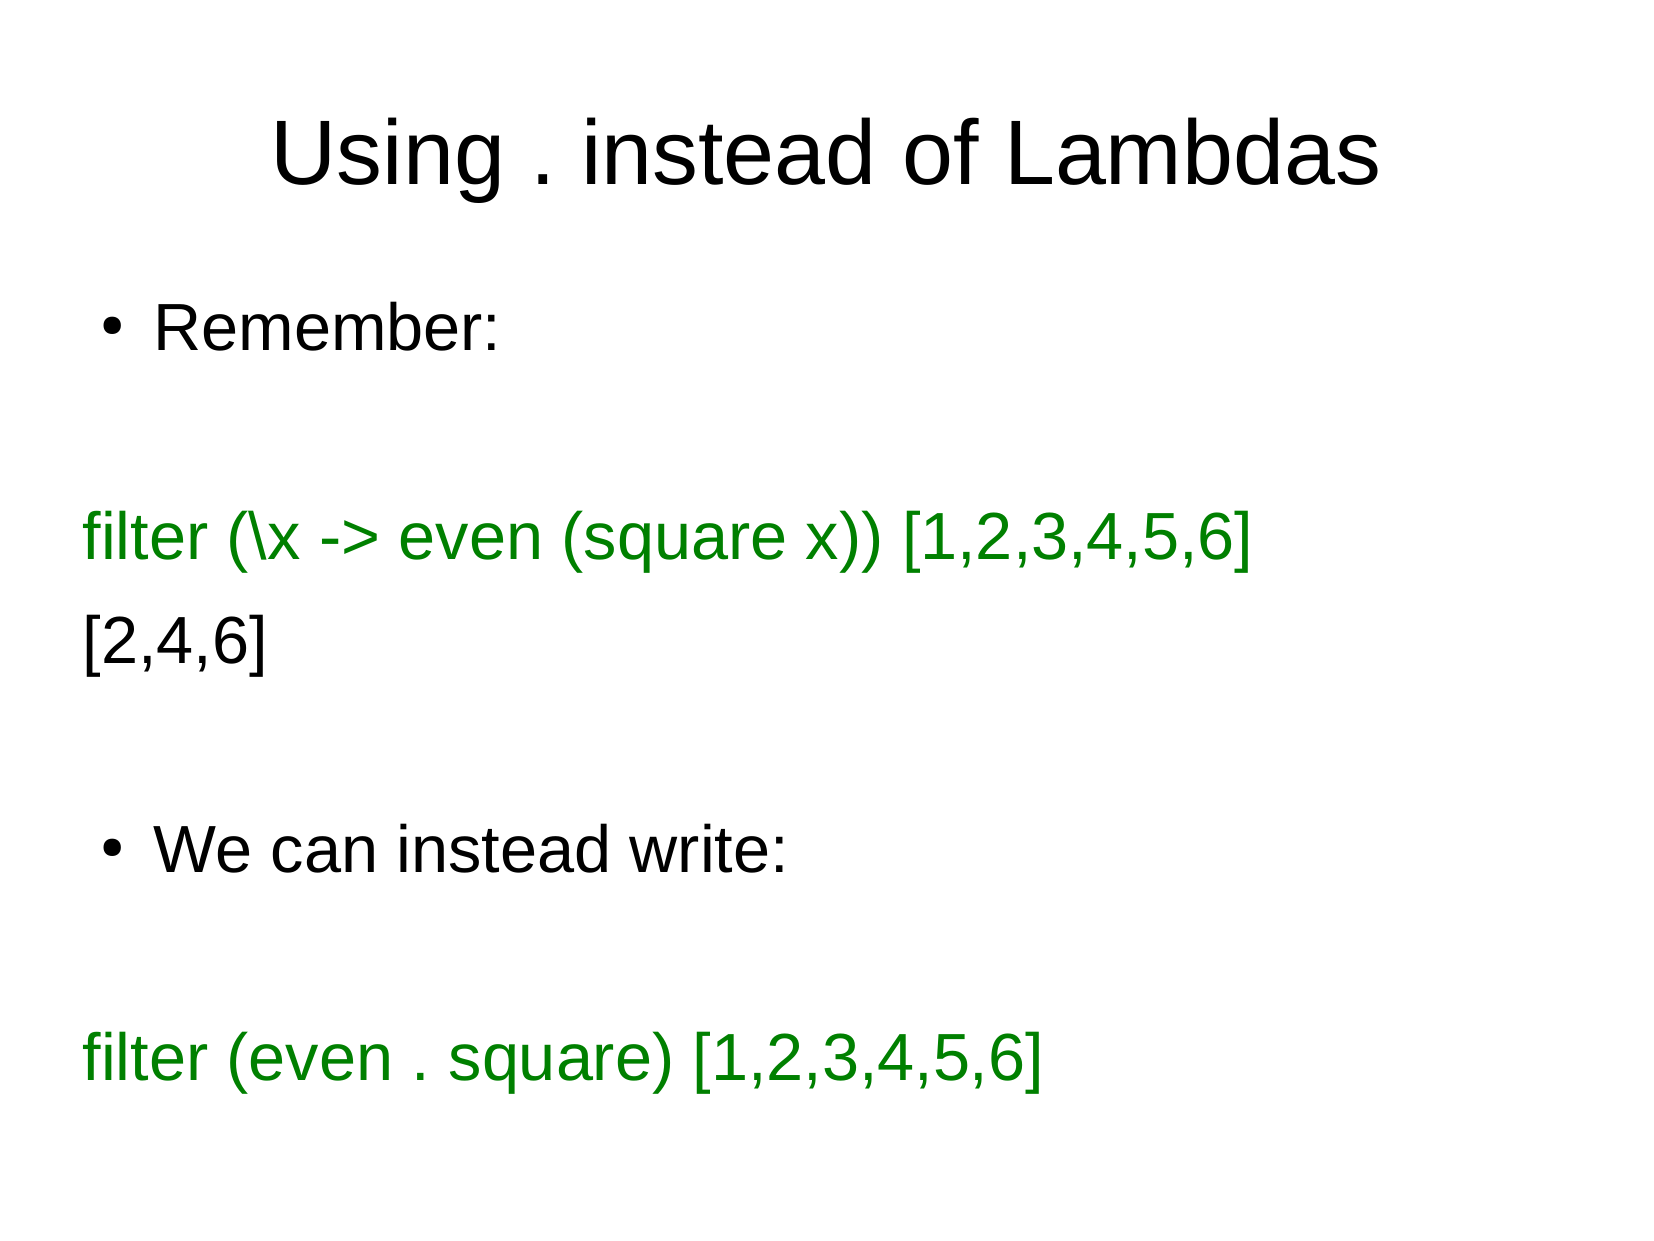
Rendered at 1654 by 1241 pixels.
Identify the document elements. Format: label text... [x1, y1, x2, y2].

title Using . instead of Lambdas [82, 56, 1571, 250]
list Remember: filter (\x -> even (square x)) [1,2,3,4,5,6] [2,4,6] We can instead write: filter (even . square) [1,2,3,4,5,6] [82, 290, 1571, 1096]
